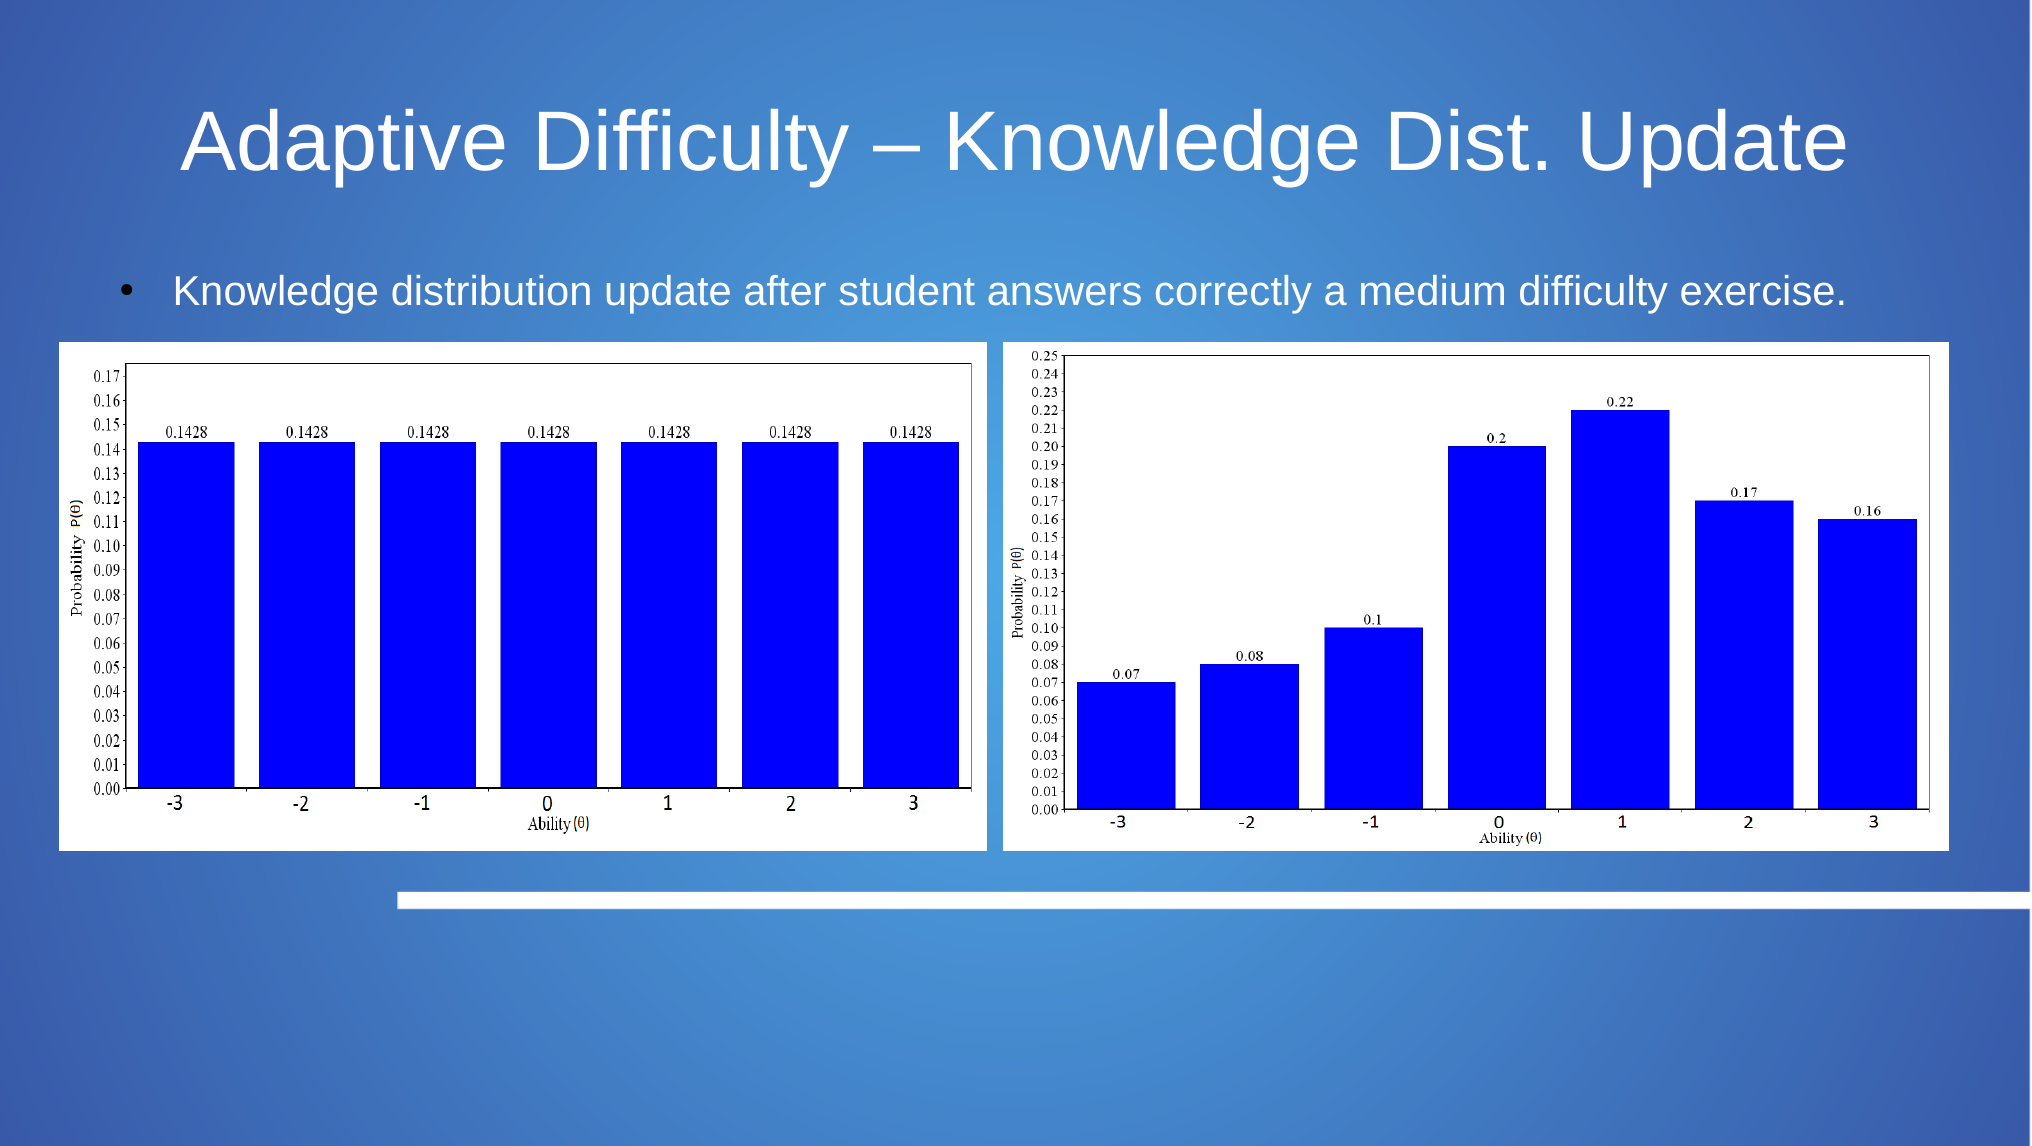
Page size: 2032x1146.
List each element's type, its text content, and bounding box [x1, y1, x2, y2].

list Knowledge distribution update after student answers correctly a medium difficulty exercise. [101, 268, 1930, 933]
picture [0, 0, 2032, 1146]
title Adaptive Difficulty – Knowledge Dist. Update [101, 45, 1930, 237]
